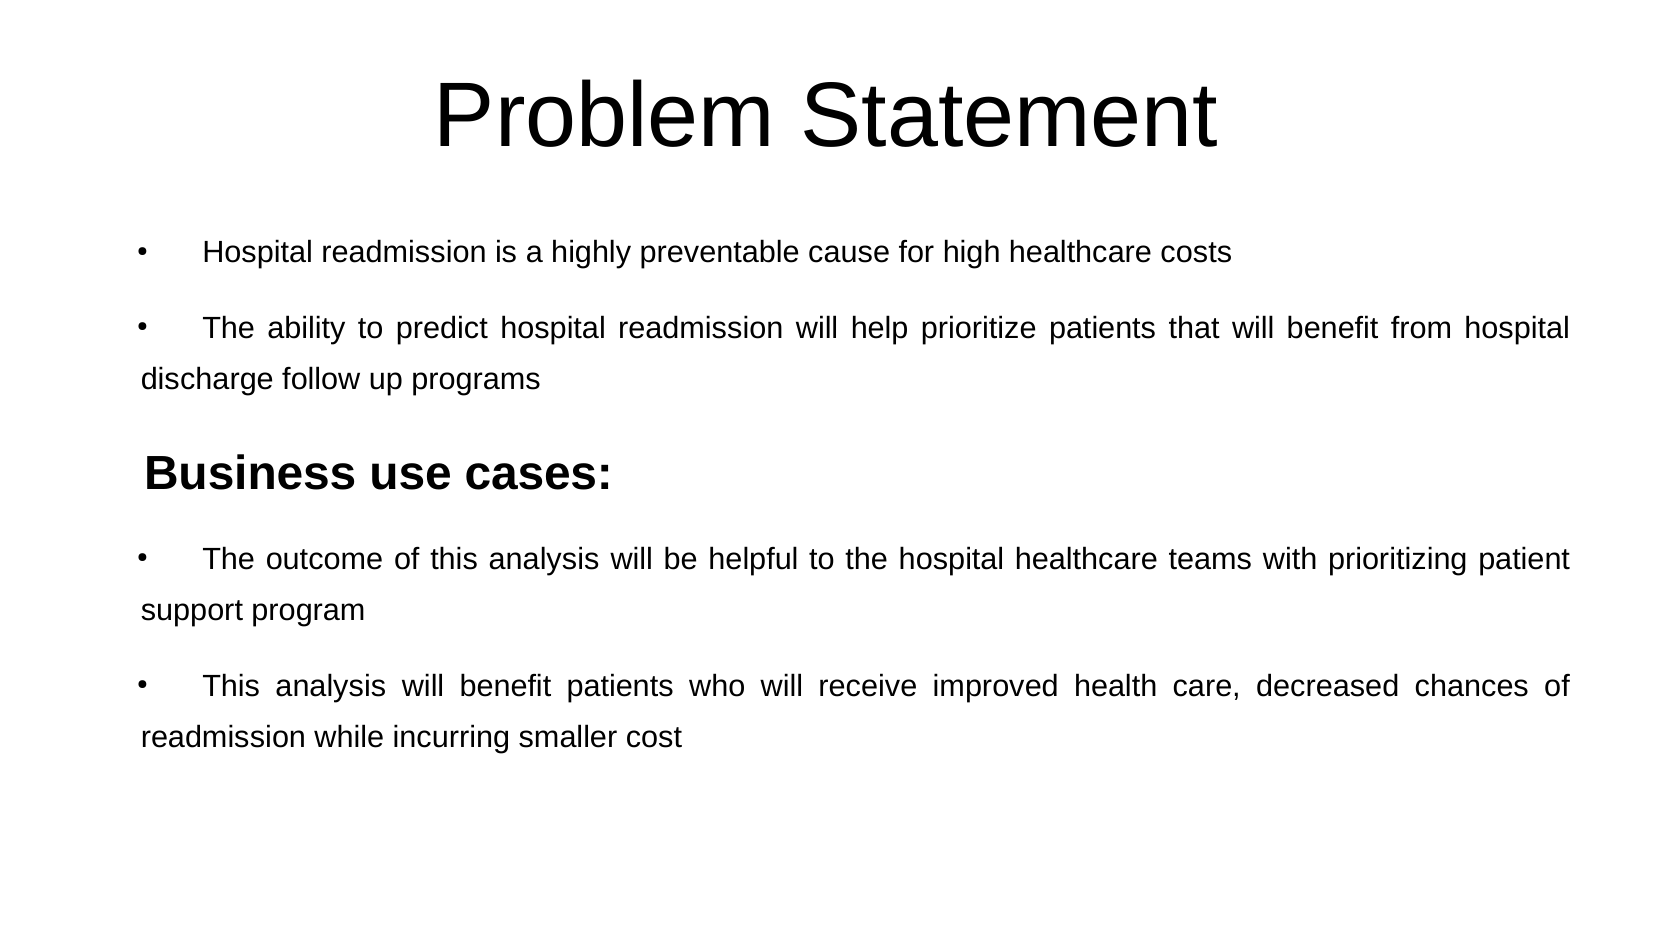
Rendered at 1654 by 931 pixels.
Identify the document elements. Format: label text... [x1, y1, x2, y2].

title Problem Statement [82, 37, 1571, 193]
list Hospital readmission is a highly preventable cause for high healthcare costs The ability to predict hospital readmission will help prioritize patients that will benefit from hospital discharge follow up programs Business use cases: The outcome of this analysis will be helpful to the hospital healthcare teams with prioritizing patient support program This analysis will benefit patients who will receive improved health care, decreased chances of readmission while incurring smaller cost [82, 217, 1571, 758]
